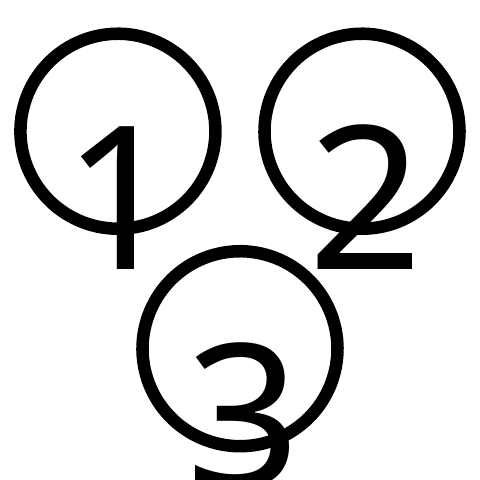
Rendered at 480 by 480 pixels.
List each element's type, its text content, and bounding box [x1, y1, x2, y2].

text_box 1 [20, 33, 216, 229]
text_box 3 [142, 251, 338, 447]
text_box 2 [264, 33, 460, 229]
